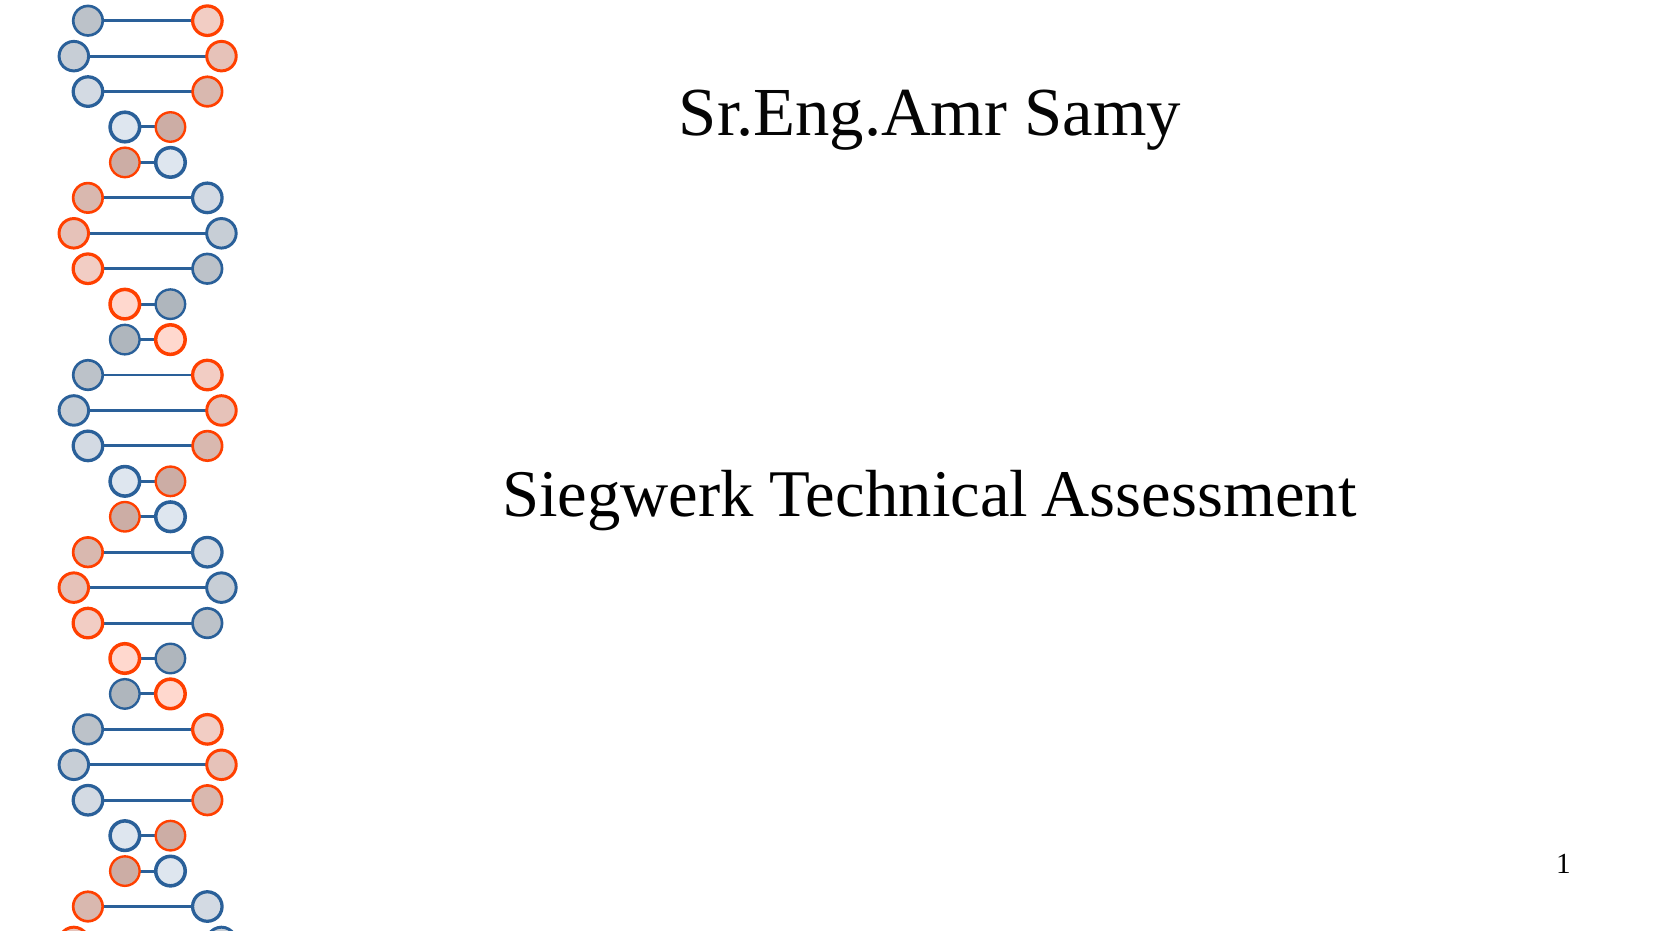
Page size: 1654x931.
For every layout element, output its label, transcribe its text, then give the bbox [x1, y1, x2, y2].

title Sr.Eng.Amr Samy [265, 35, 1595, 189]
subtitle Siegwerk Technical Assessment [265, 224, 1595, 764]
